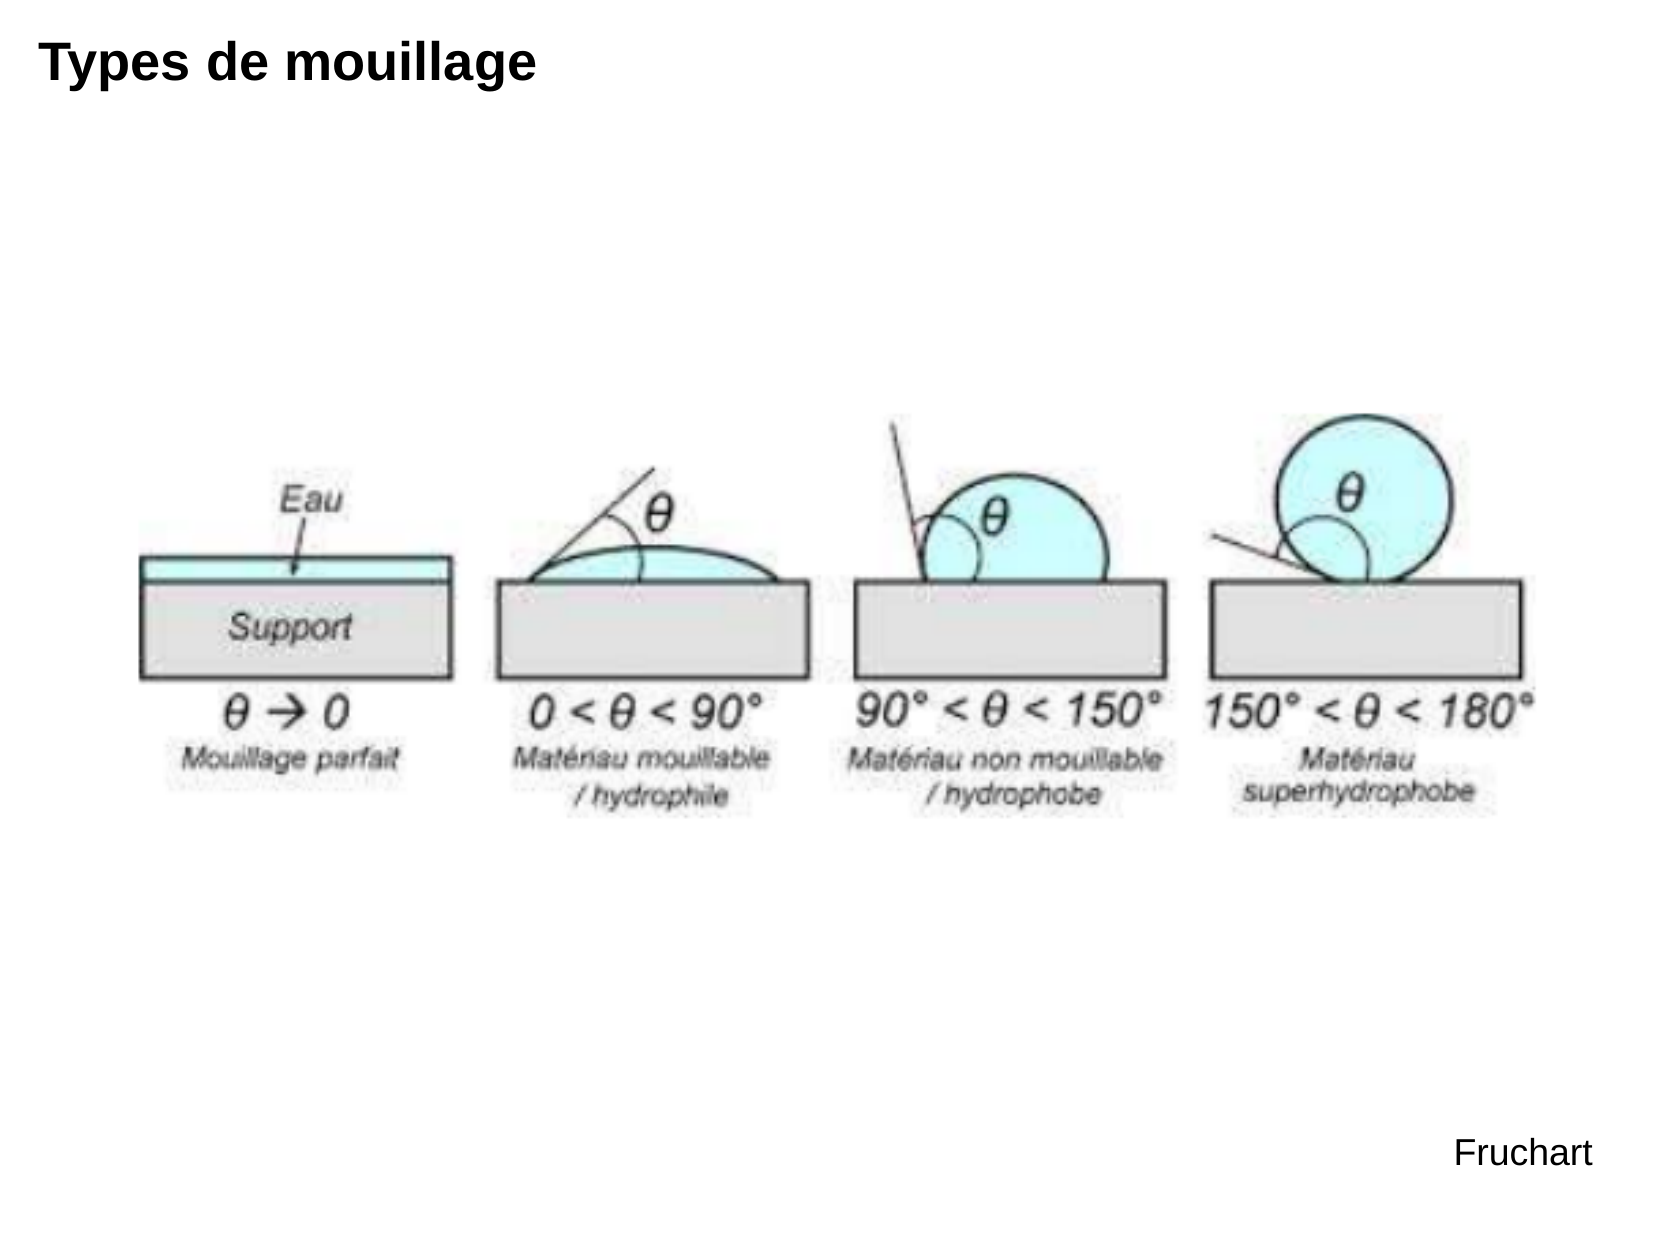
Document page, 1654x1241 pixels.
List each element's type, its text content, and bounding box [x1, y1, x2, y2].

picture [88, 401, 1558, 827]
text_box Types de mouillage [23, 23, 650, 101]
text_box Fruchart [1438, 1124, 1619, 1182]
